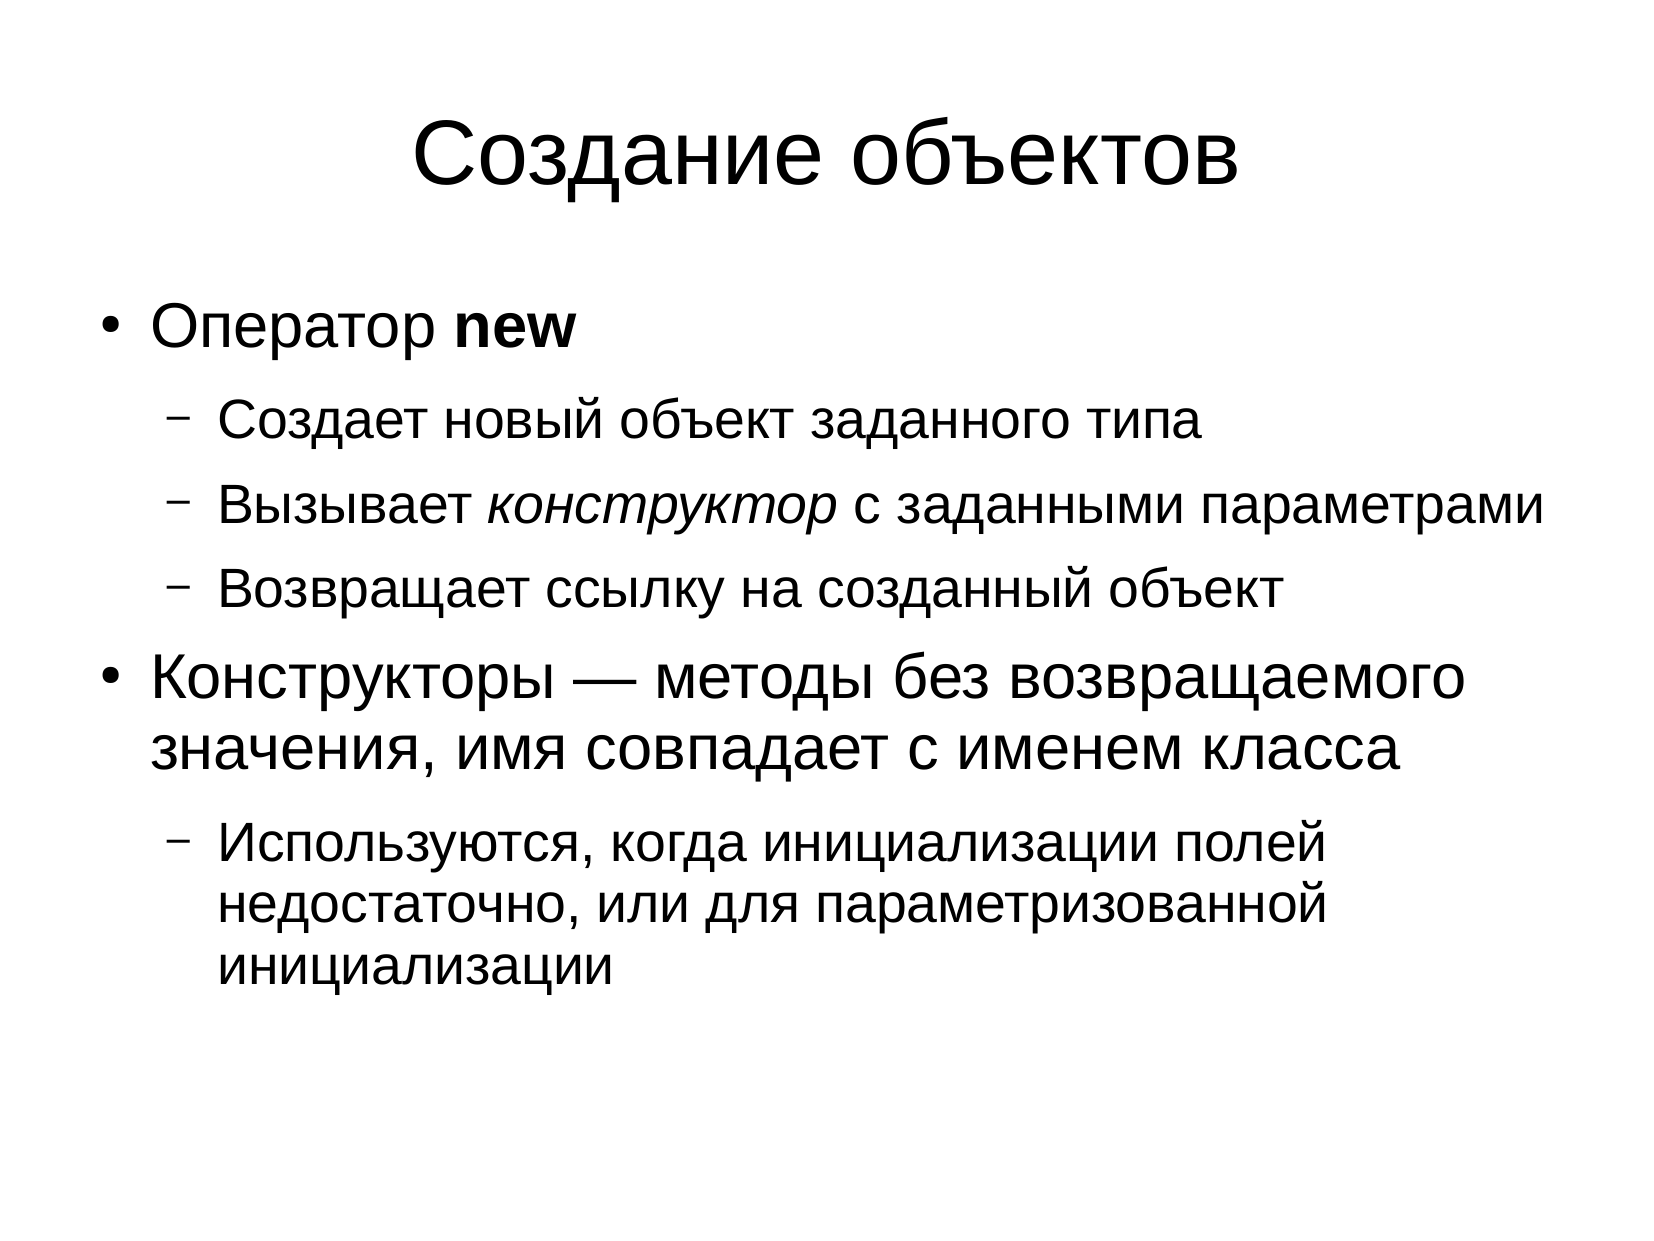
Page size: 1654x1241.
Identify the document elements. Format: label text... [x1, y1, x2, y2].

title Создание объектов [82, 49, 1571, 257]
list Оператор new Создает новый объект заданного типа Вызывает конструктор с заданными параметрами Возвращает ссылку на созданный объект Конструкторы — методы без возвращаемого значения, имя совпадает с именем класса Используются, когда инициализации полей недостаточно, или для параметризованной инициализации [82, 290, 1571, 1010]
